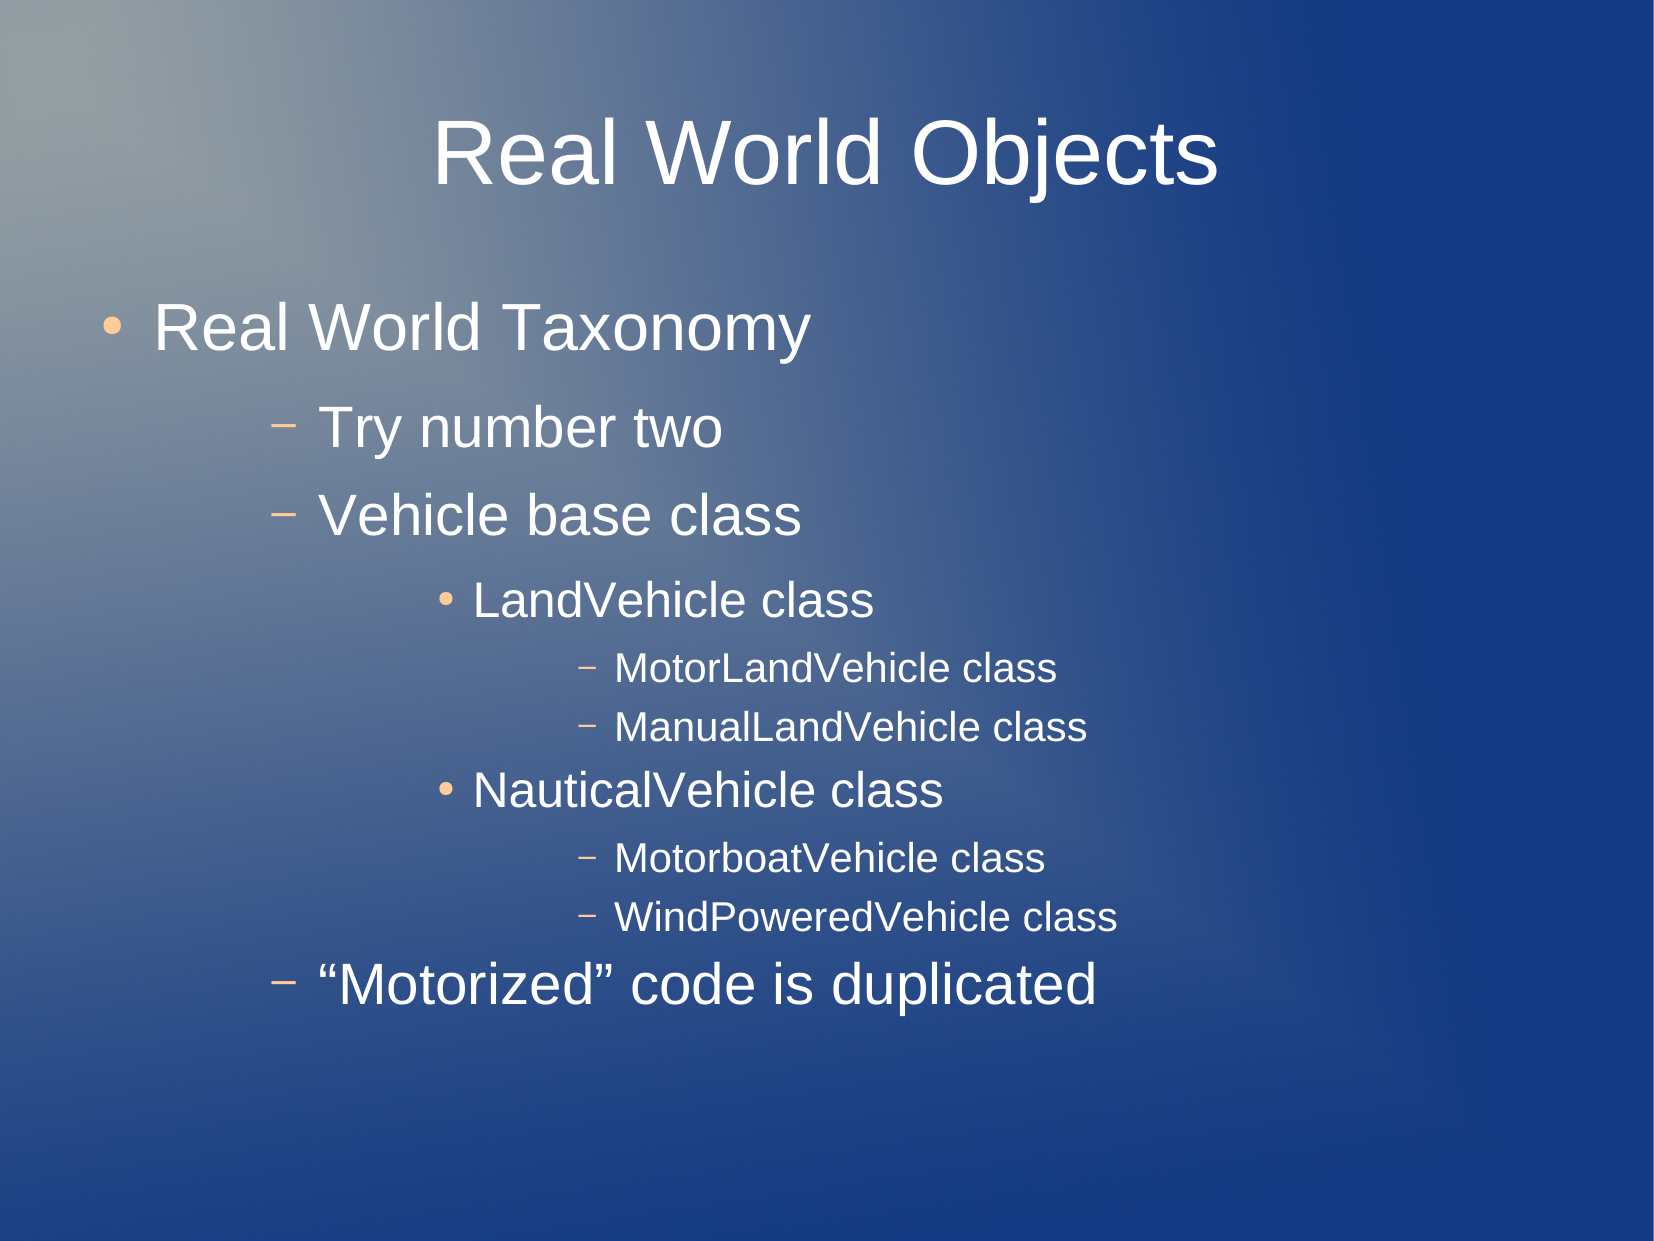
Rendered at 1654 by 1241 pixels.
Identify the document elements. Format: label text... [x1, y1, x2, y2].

title Real World Objects [82, 49, 1571, 257]
picture [0, 0, 1654, 1241]
list Real World Taxonomy Try number two Vehicle base class LandVehicle class MotorLandVehicle class ManualLandVehicle class NauticalVehicle class MotorboatVehicle class WindPoweredVehicle class “Motorized” code is duplicated [82, 290, 1571, 1109]
